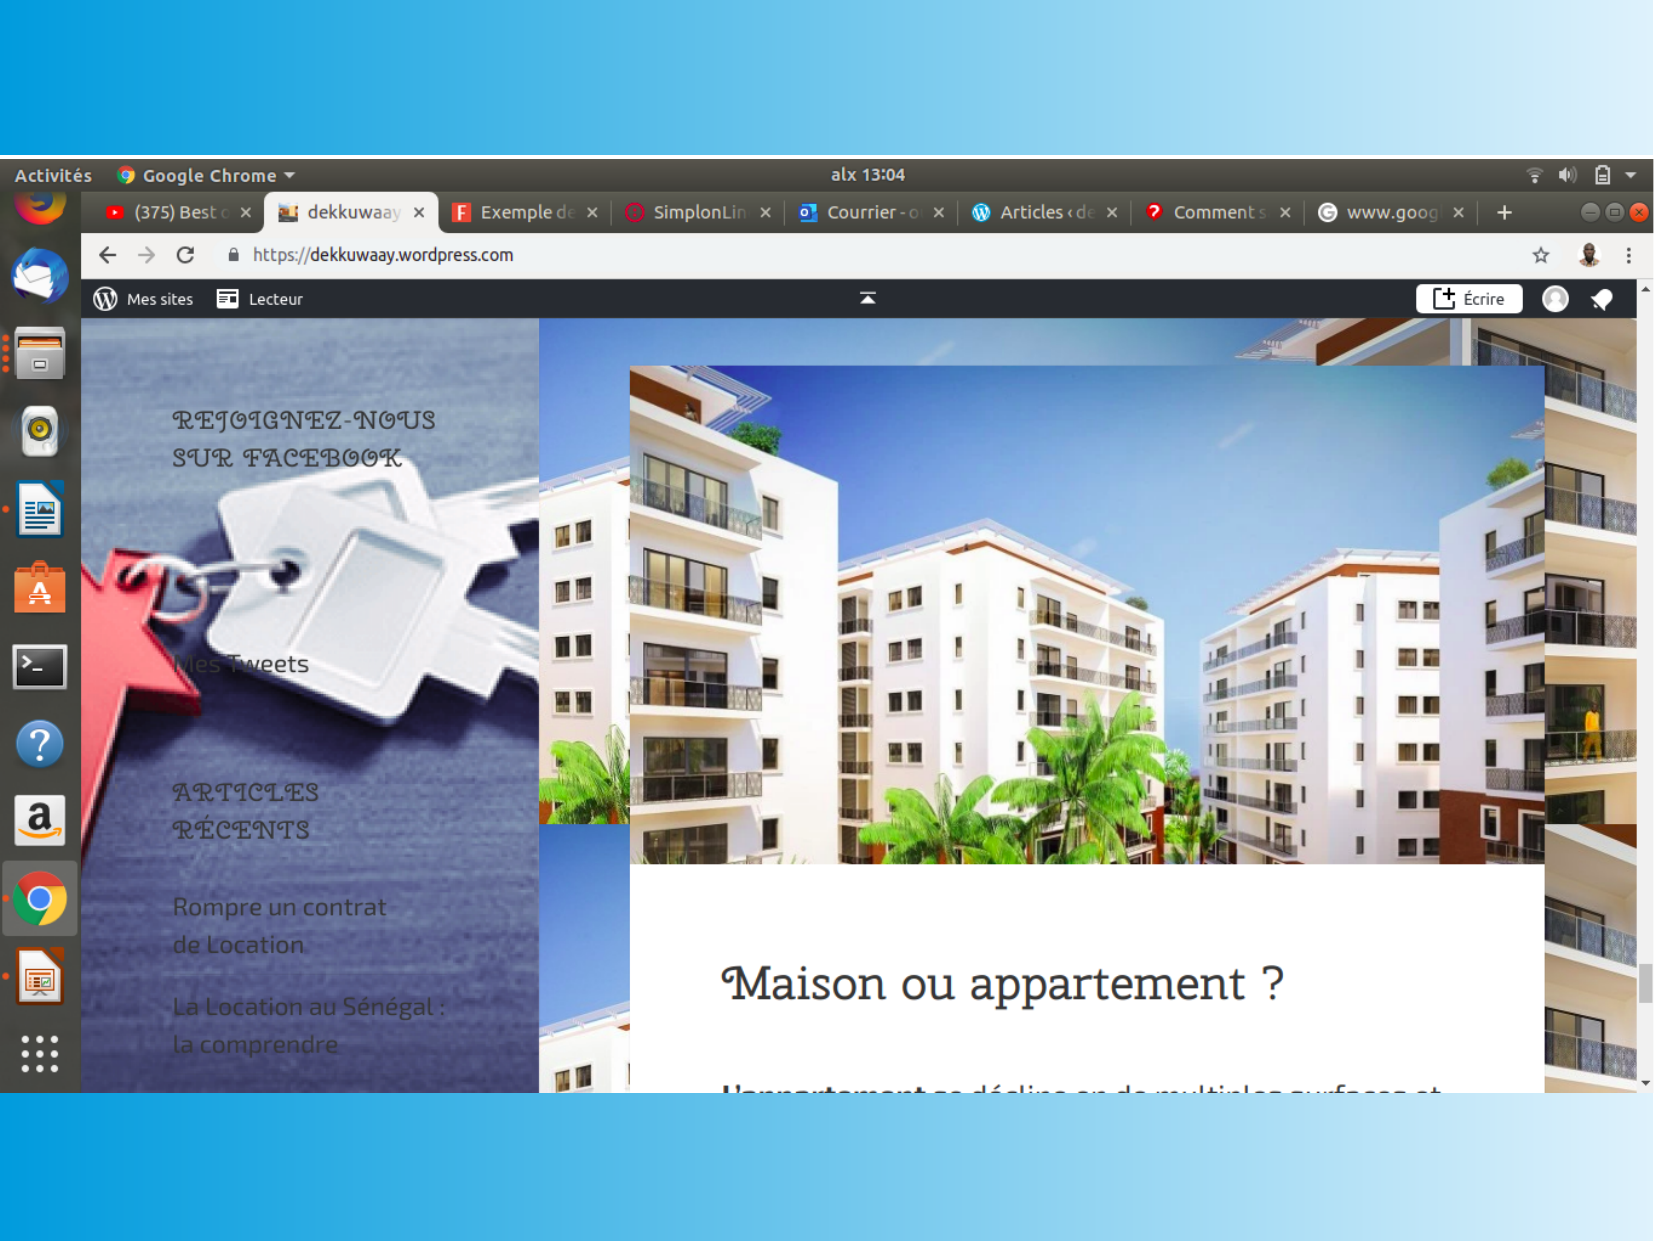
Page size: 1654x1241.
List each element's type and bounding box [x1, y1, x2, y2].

picture [0, 159, 1654, 1241]
